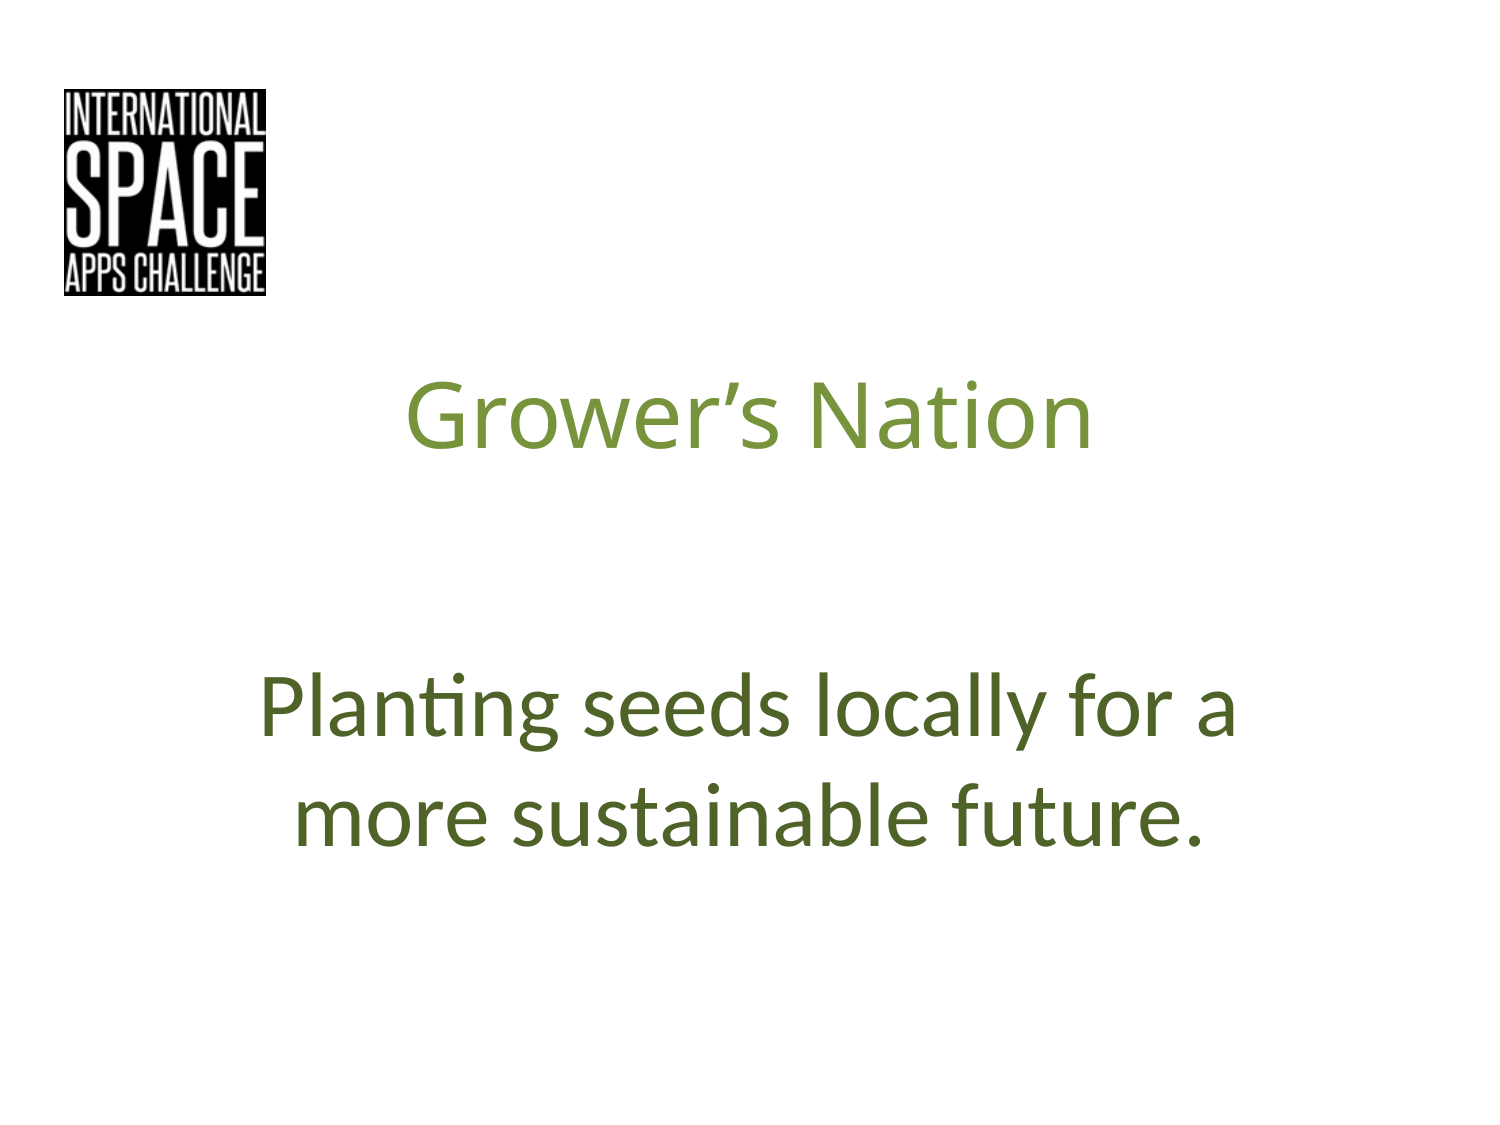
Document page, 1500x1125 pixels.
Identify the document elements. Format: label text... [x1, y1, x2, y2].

subtitle Planting seeds locally for a more sustainable future. [225, 637, 1275, 925]
title Grower’s Nation [112, 349, 1388, 591]
picture [64, 89, 266, 296]
